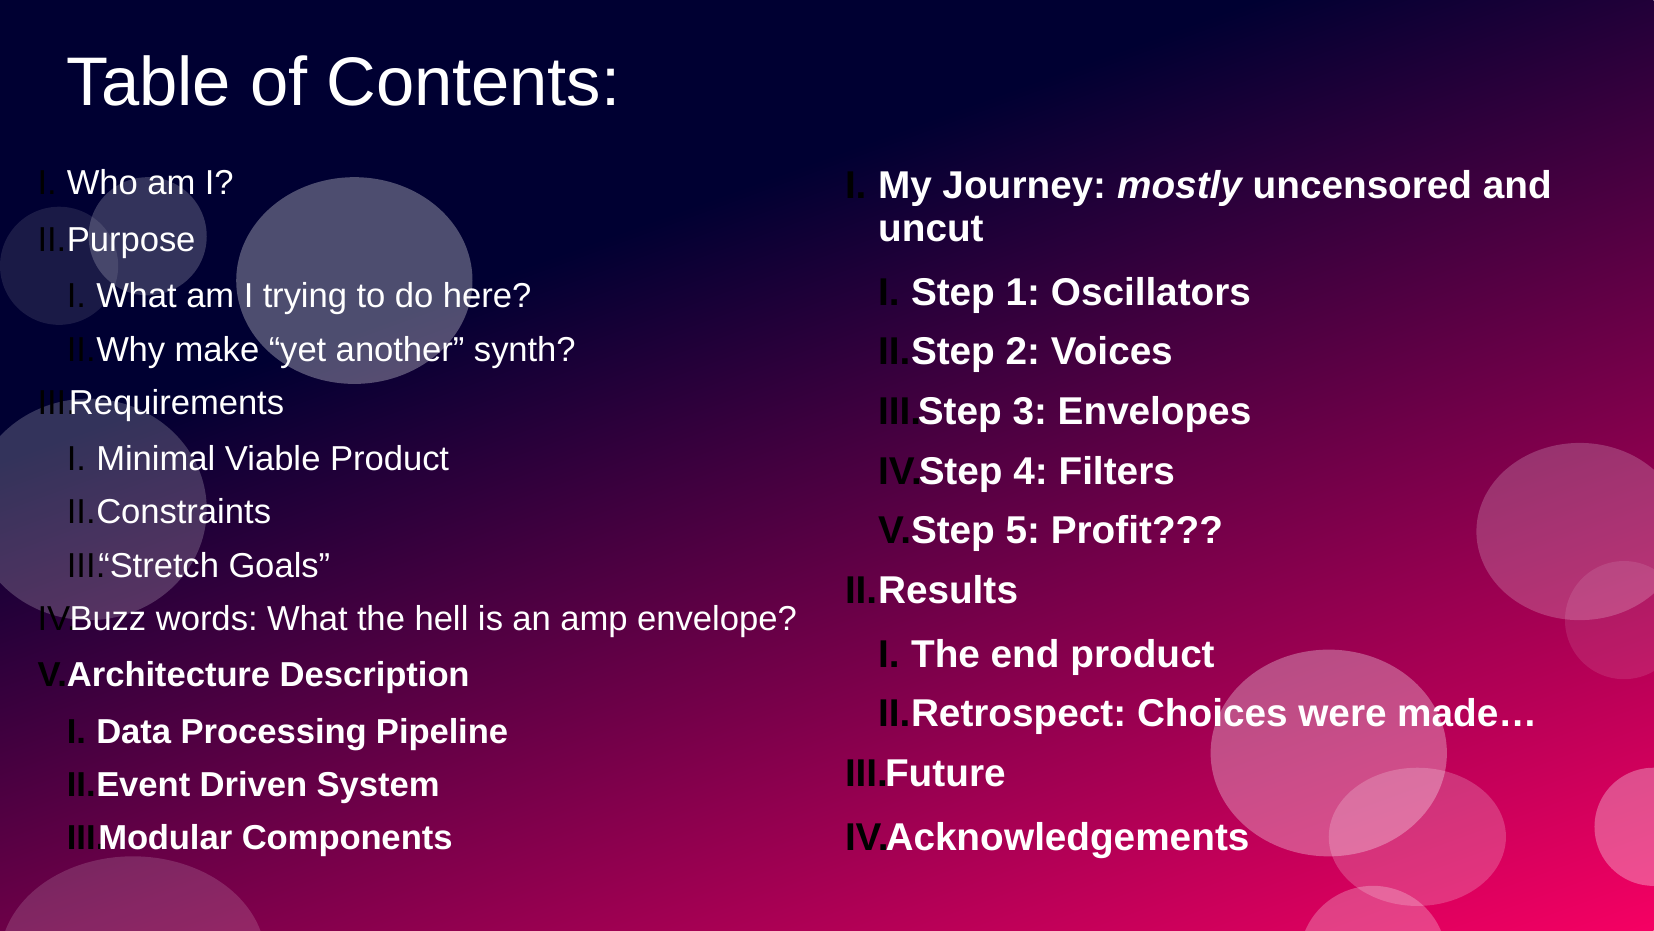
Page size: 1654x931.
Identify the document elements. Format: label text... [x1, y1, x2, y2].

title Table of Contents: [66, 0, 1543, 164]
list My Journey: mostly uncensored and uncut Step 1: Oscillators Step 2: Voices Step 3: Envelopes Step 4: Filters Step 5: Profit??? Results The end product Retrospect: Choices were made… Future Acknowledgements [845, 163, 1613, 863]
list Who am I? Purpose What am I trying to do here? Why make “yet another” synth? Requirements Minimal Viable Product Constraints “Stretch Goals” Buzz words: What the hell is an amp envelope? Architecture Description Data Processing Pipeline Event Driven System Modular Components [37, 163, 809, 901]
